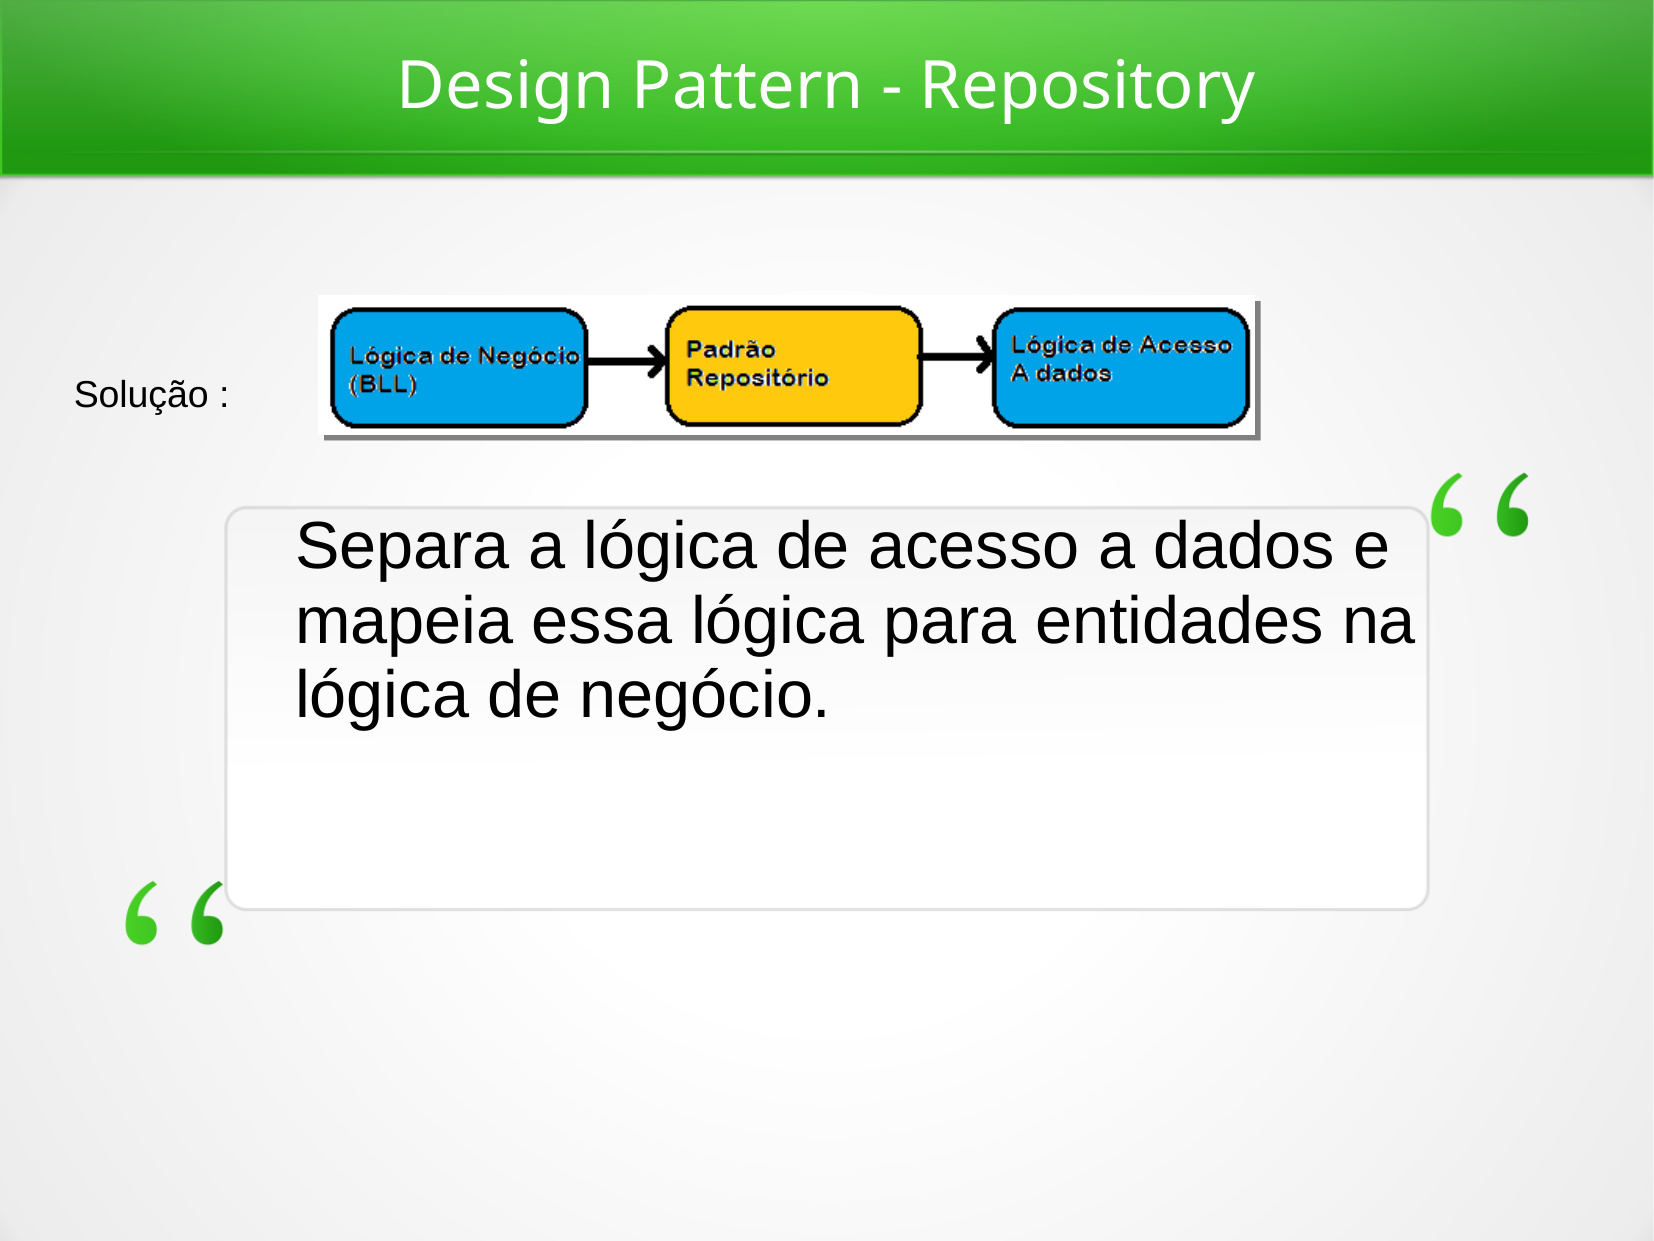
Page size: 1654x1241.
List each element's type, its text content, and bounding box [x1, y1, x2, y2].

picture [0, 0, 1654, 1241]
list Separa a lógica de acesso a dados e mapeia essa lógica para entidades na lógica de negócio. [224, 507, 1430, 910]
text_box Solução : [59, 366, 245, 423]
title Design Pattern - Repository [82, 11, 1571, 154]
